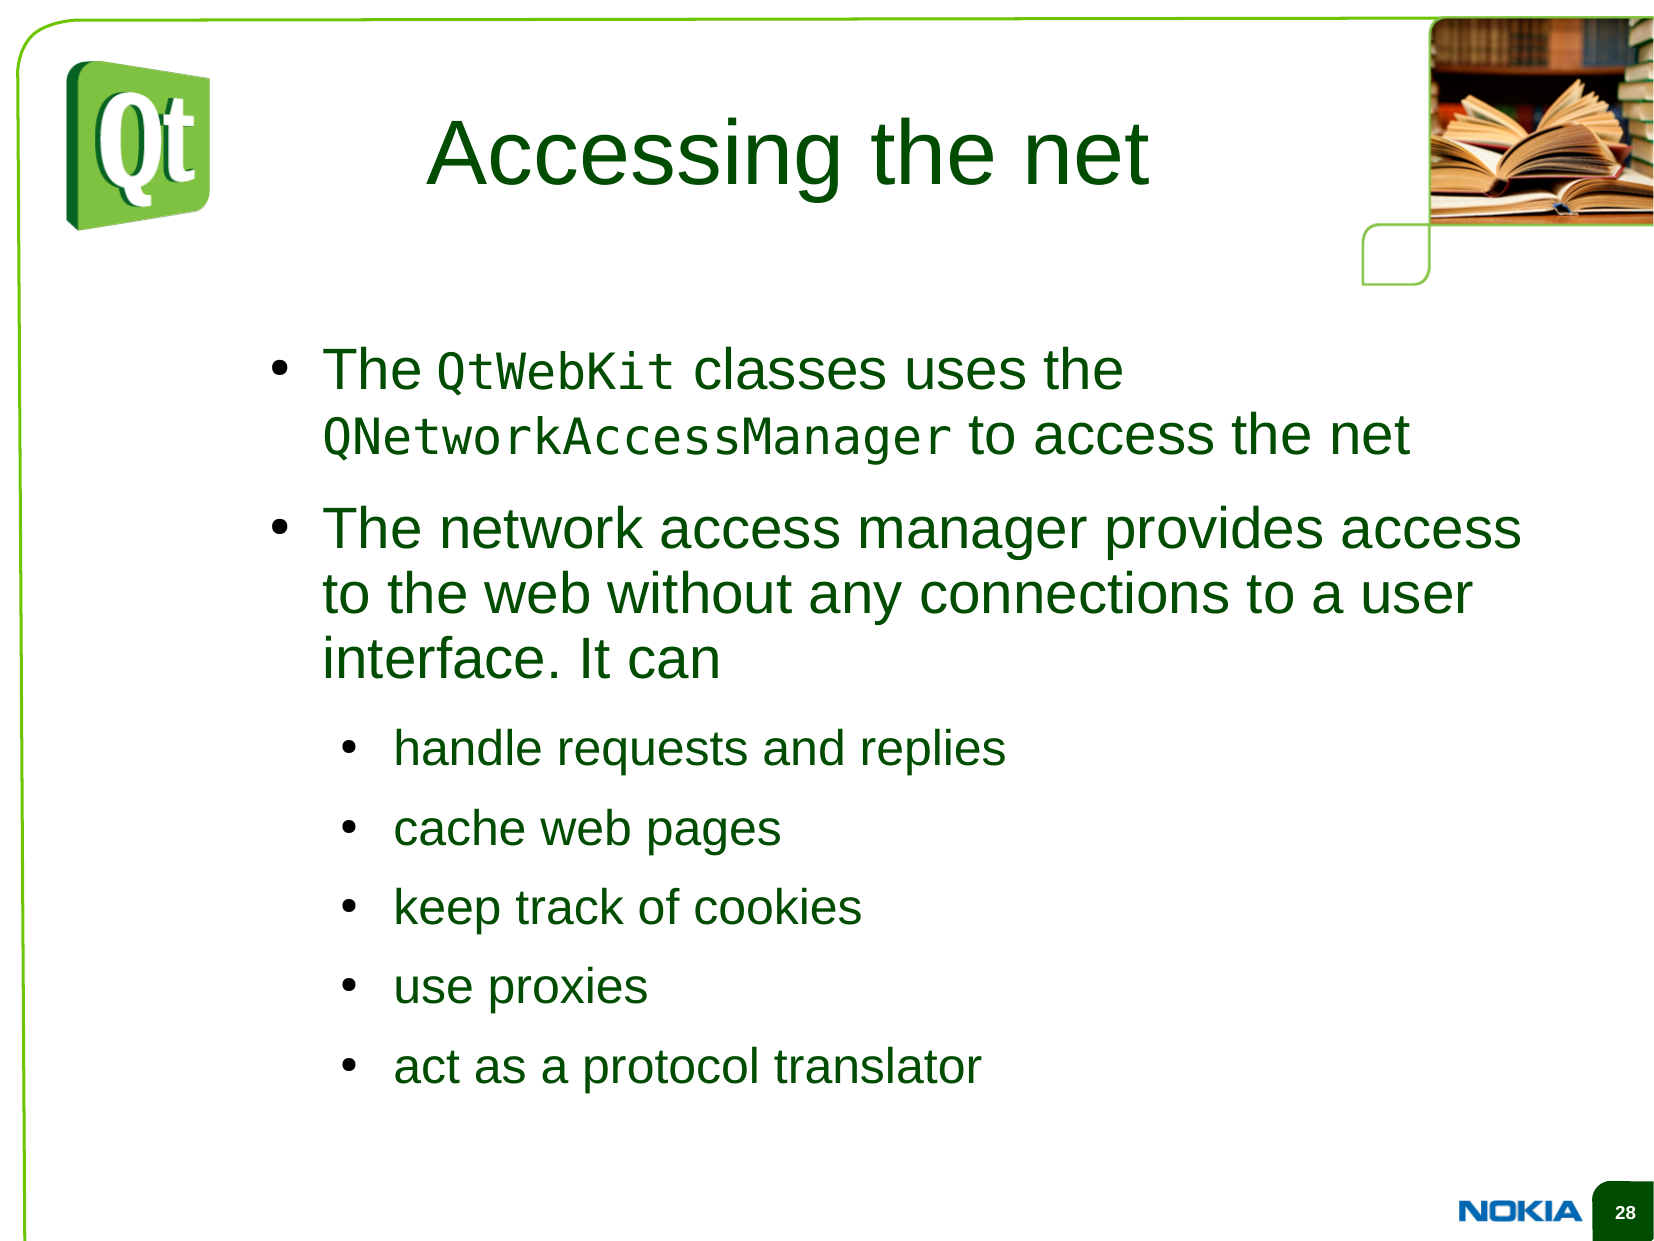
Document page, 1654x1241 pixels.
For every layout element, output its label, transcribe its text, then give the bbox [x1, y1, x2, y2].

picture [1459, 1200, 1583, 1222]
picture [1338, 5, 1654, 306]
list The QtWebKit classes uses the QNetworkAccessManager to access the net The network access manager provides access to the web without any connections to a user interface. It can handle requests and replies cache web pages keep track of cookies use proxies act as a protocol translator [251, 336, 1571, 1141]
title Accessing the net [251, 56, 1327, 250]
picture [66, 61, 210, 231]
